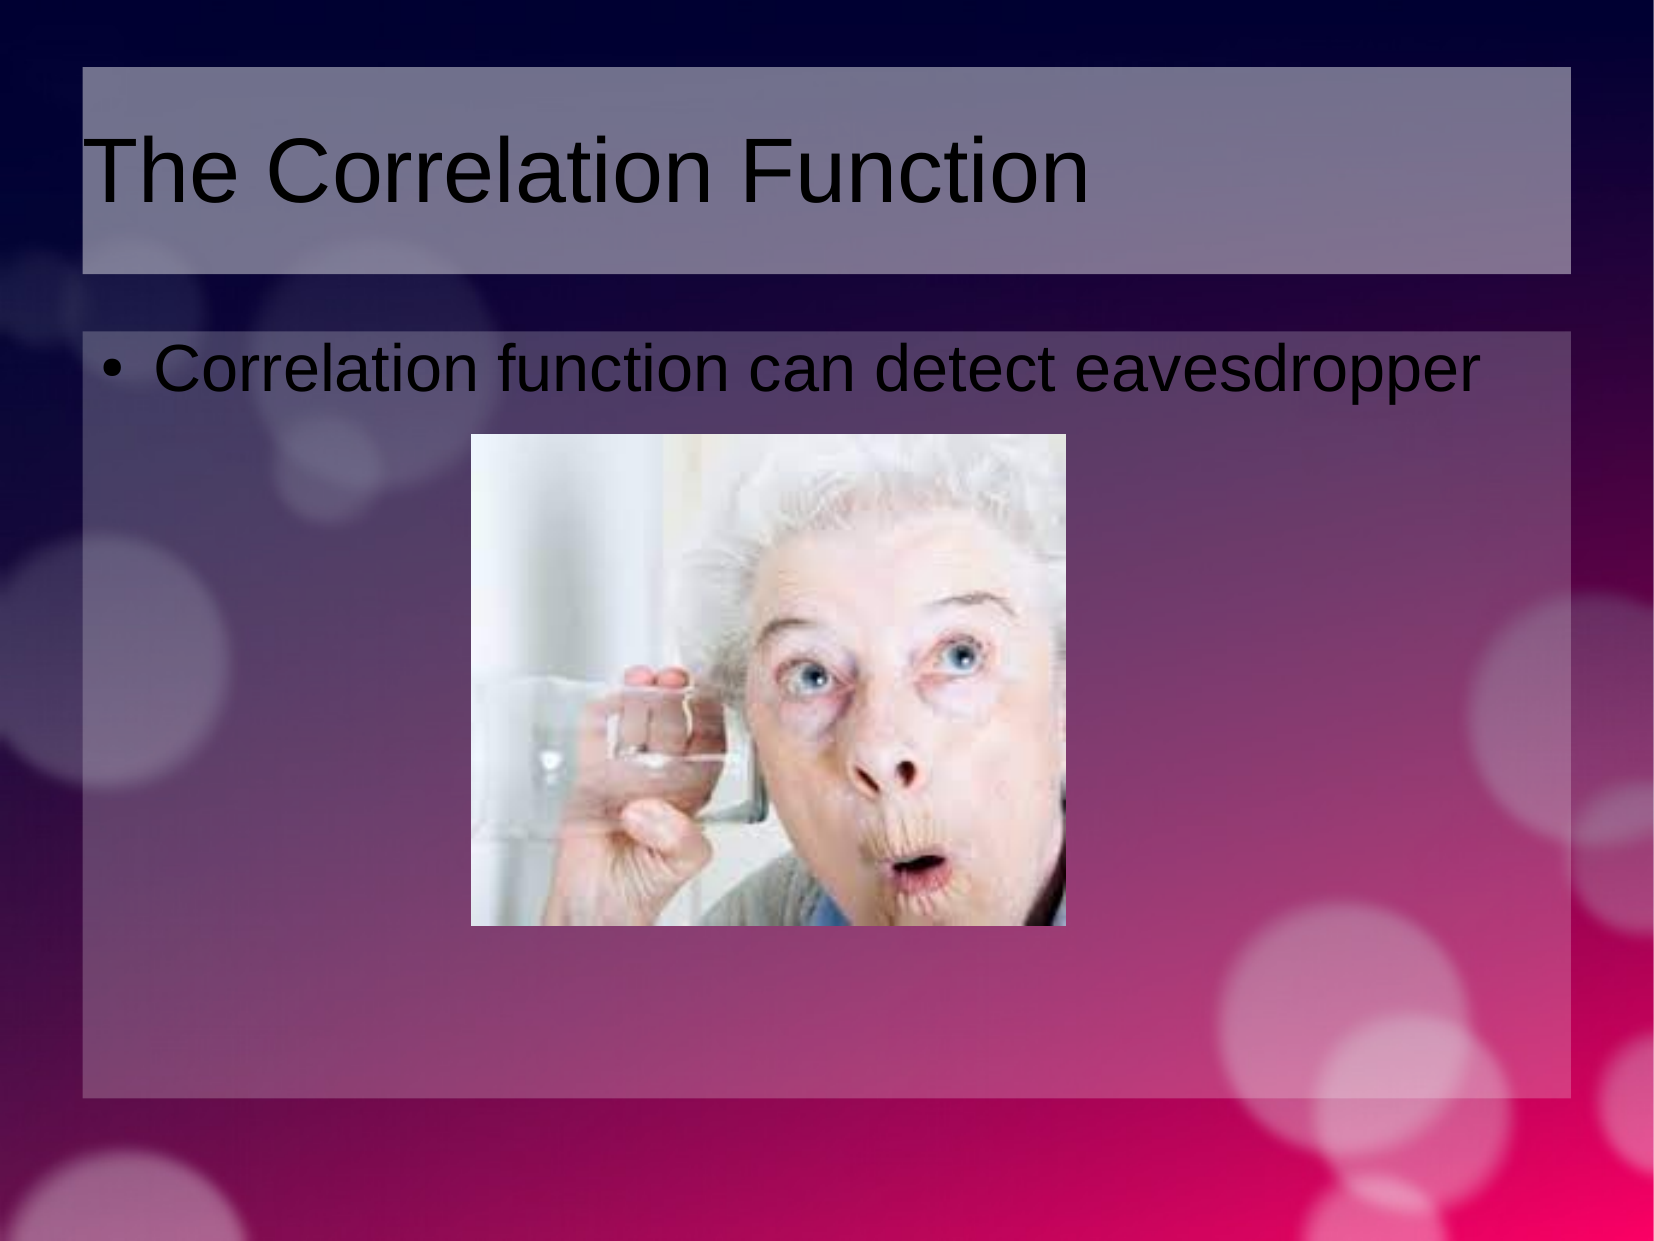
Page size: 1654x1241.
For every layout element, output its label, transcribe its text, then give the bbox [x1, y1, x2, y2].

list Correlation function can detect eavesdropper [82, 331, 1571, 1099]
title The Correlation Function [82, 67, 1571, 275]
picture [0, 0, 1654, 1241]
